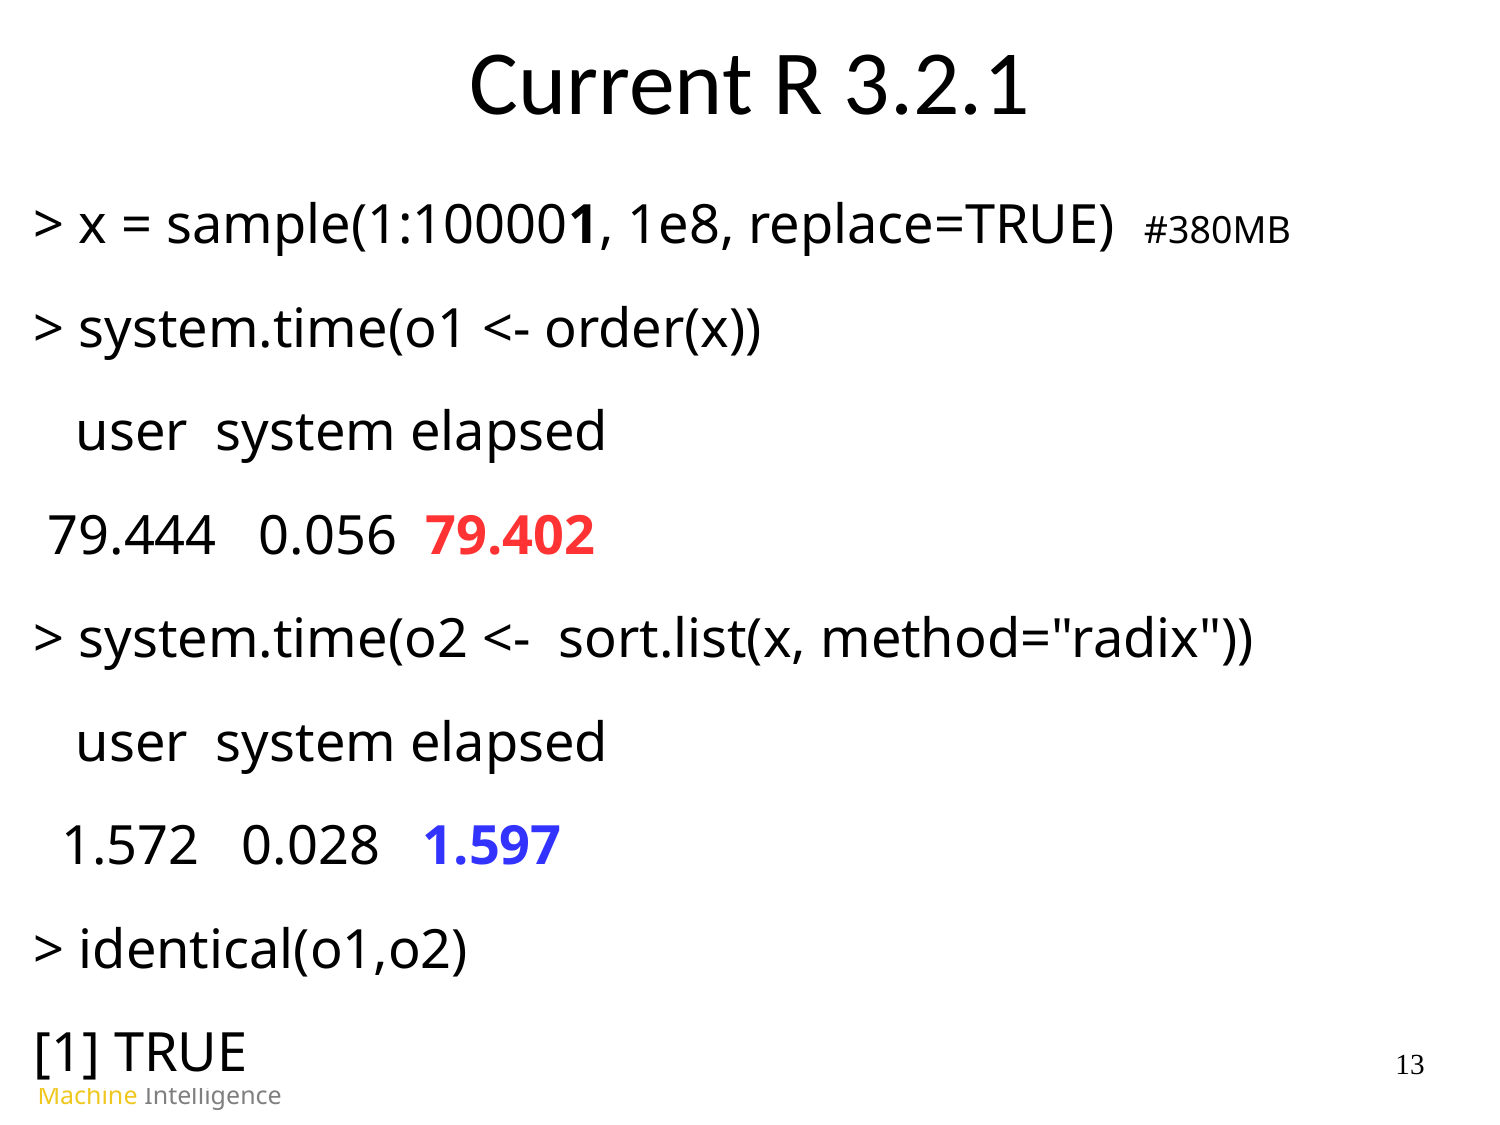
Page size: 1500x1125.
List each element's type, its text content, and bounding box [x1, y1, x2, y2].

list > x = sample(1:100001, 1e8, replace=TRUE) #380MB > system.time(o1 <- order(x)) user system elapsed 79.444 0.056 79.402 > system.time(o2 <- sort.list(x, method="radix")) user system elapsed 1.572 0.028 1.597 > identical(o1,o2) [1] TRUE [0, 185, 1486, 1049]
title Current R 3.2.1 [75, 0, 1426, 216]
